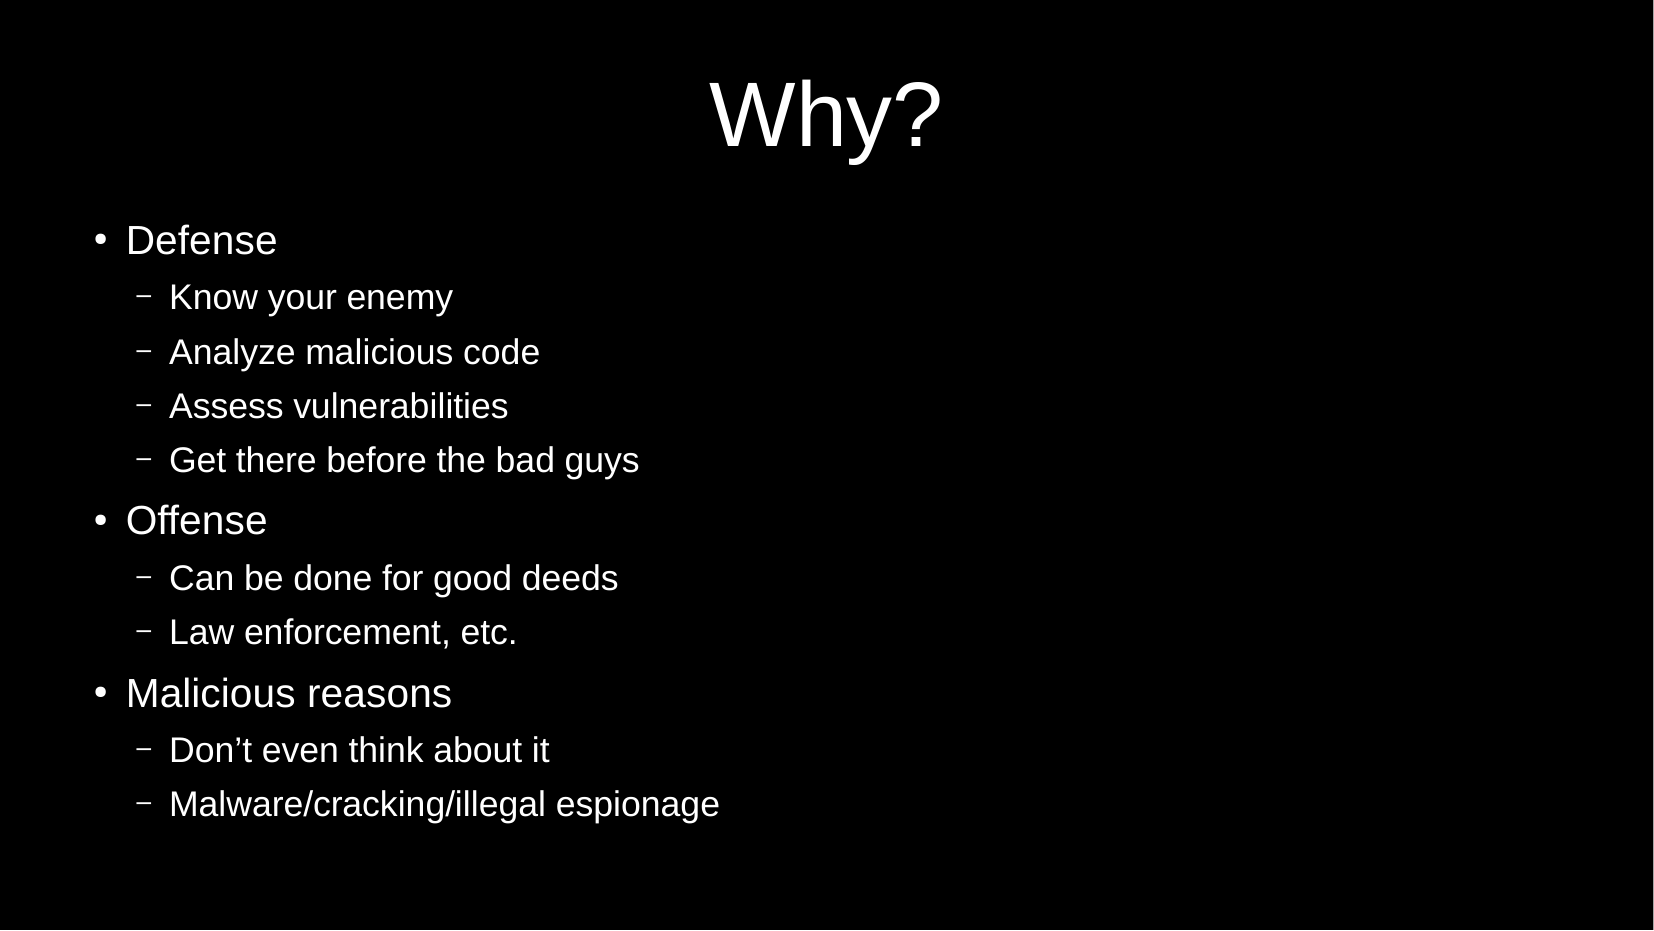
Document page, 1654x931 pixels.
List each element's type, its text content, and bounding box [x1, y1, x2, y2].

title Why? [82, 37, 1571, 193]
list Defense Know your enemy Analyze malicious code Assess vulnerabilities Get there before the bad guys Offense Can be done for good deeds Law enforcement, etc. Malicious reasons Don’t even think about it Malware/cracking/illegal espionage [82, 217, 1571, 826]
